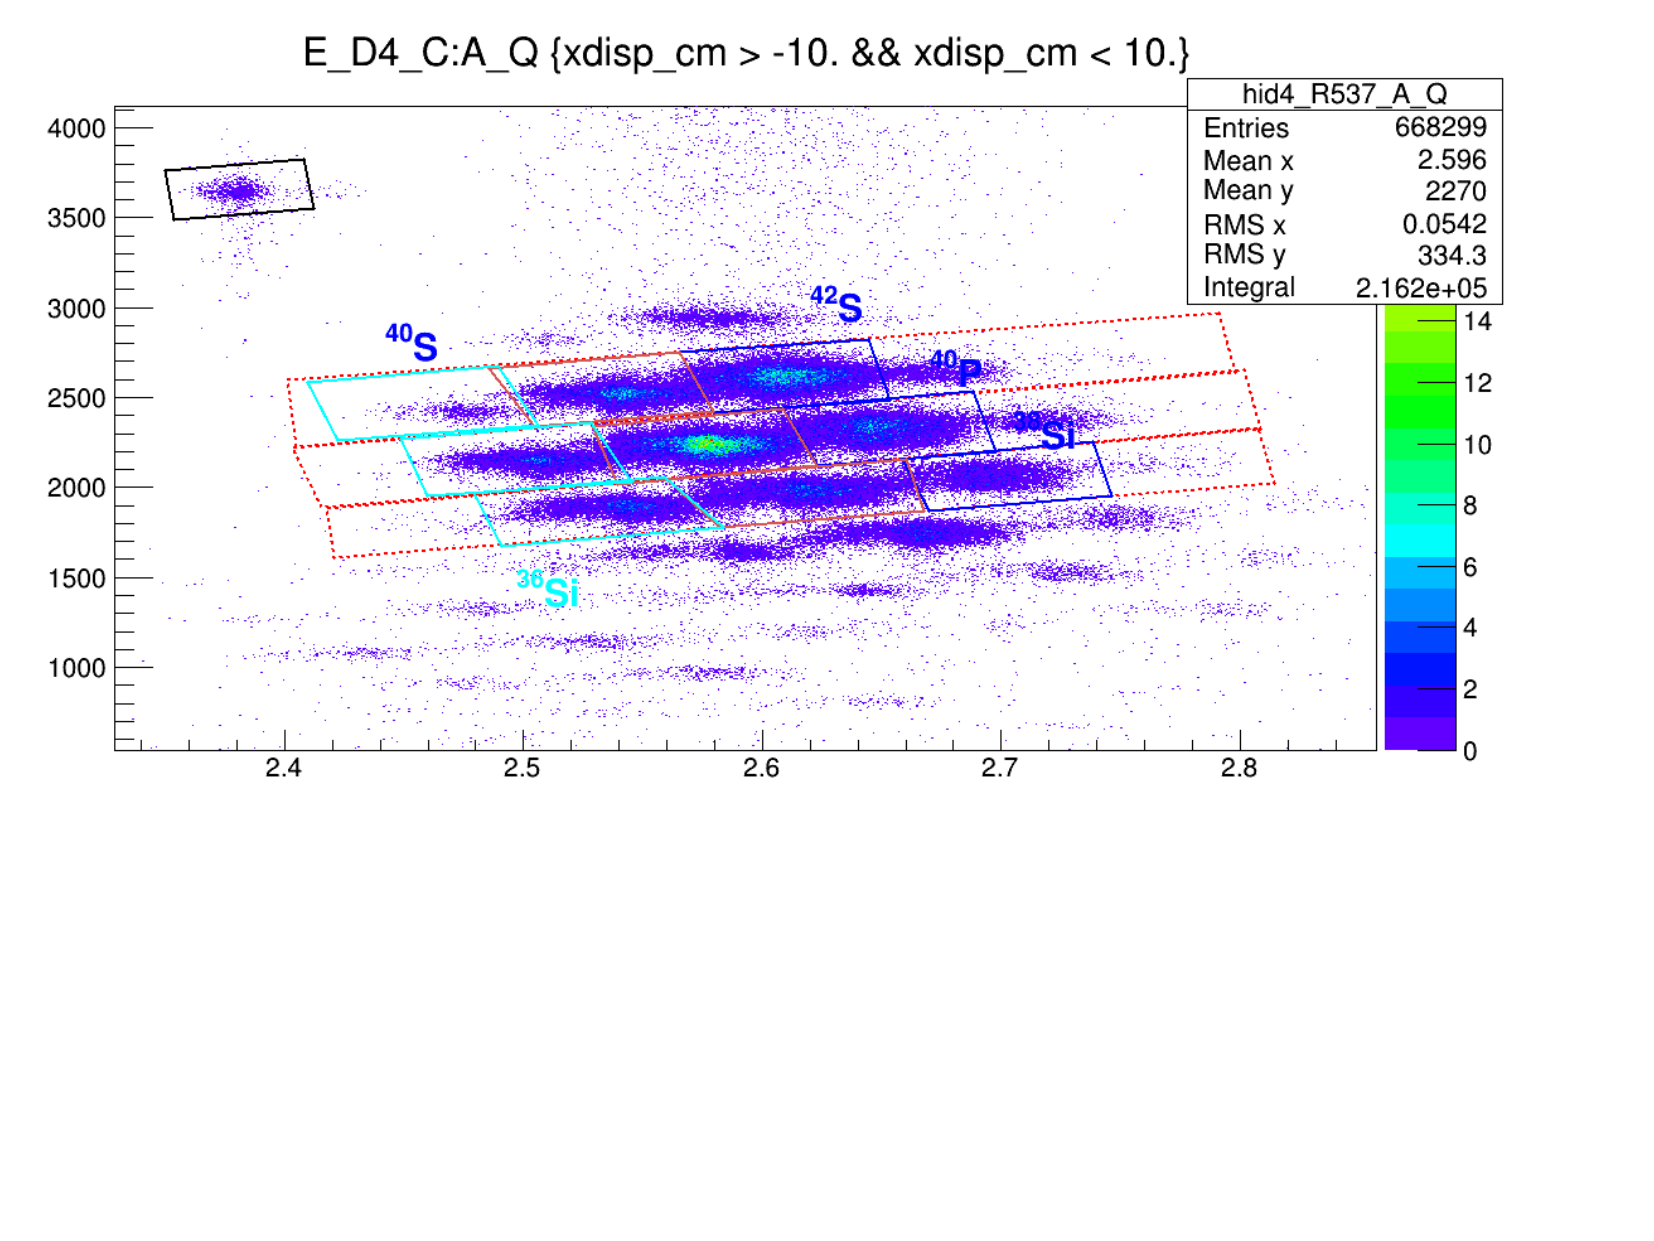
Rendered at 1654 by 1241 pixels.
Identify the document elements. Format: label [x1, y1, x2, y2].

picture [21, 29, 1516, 799]
